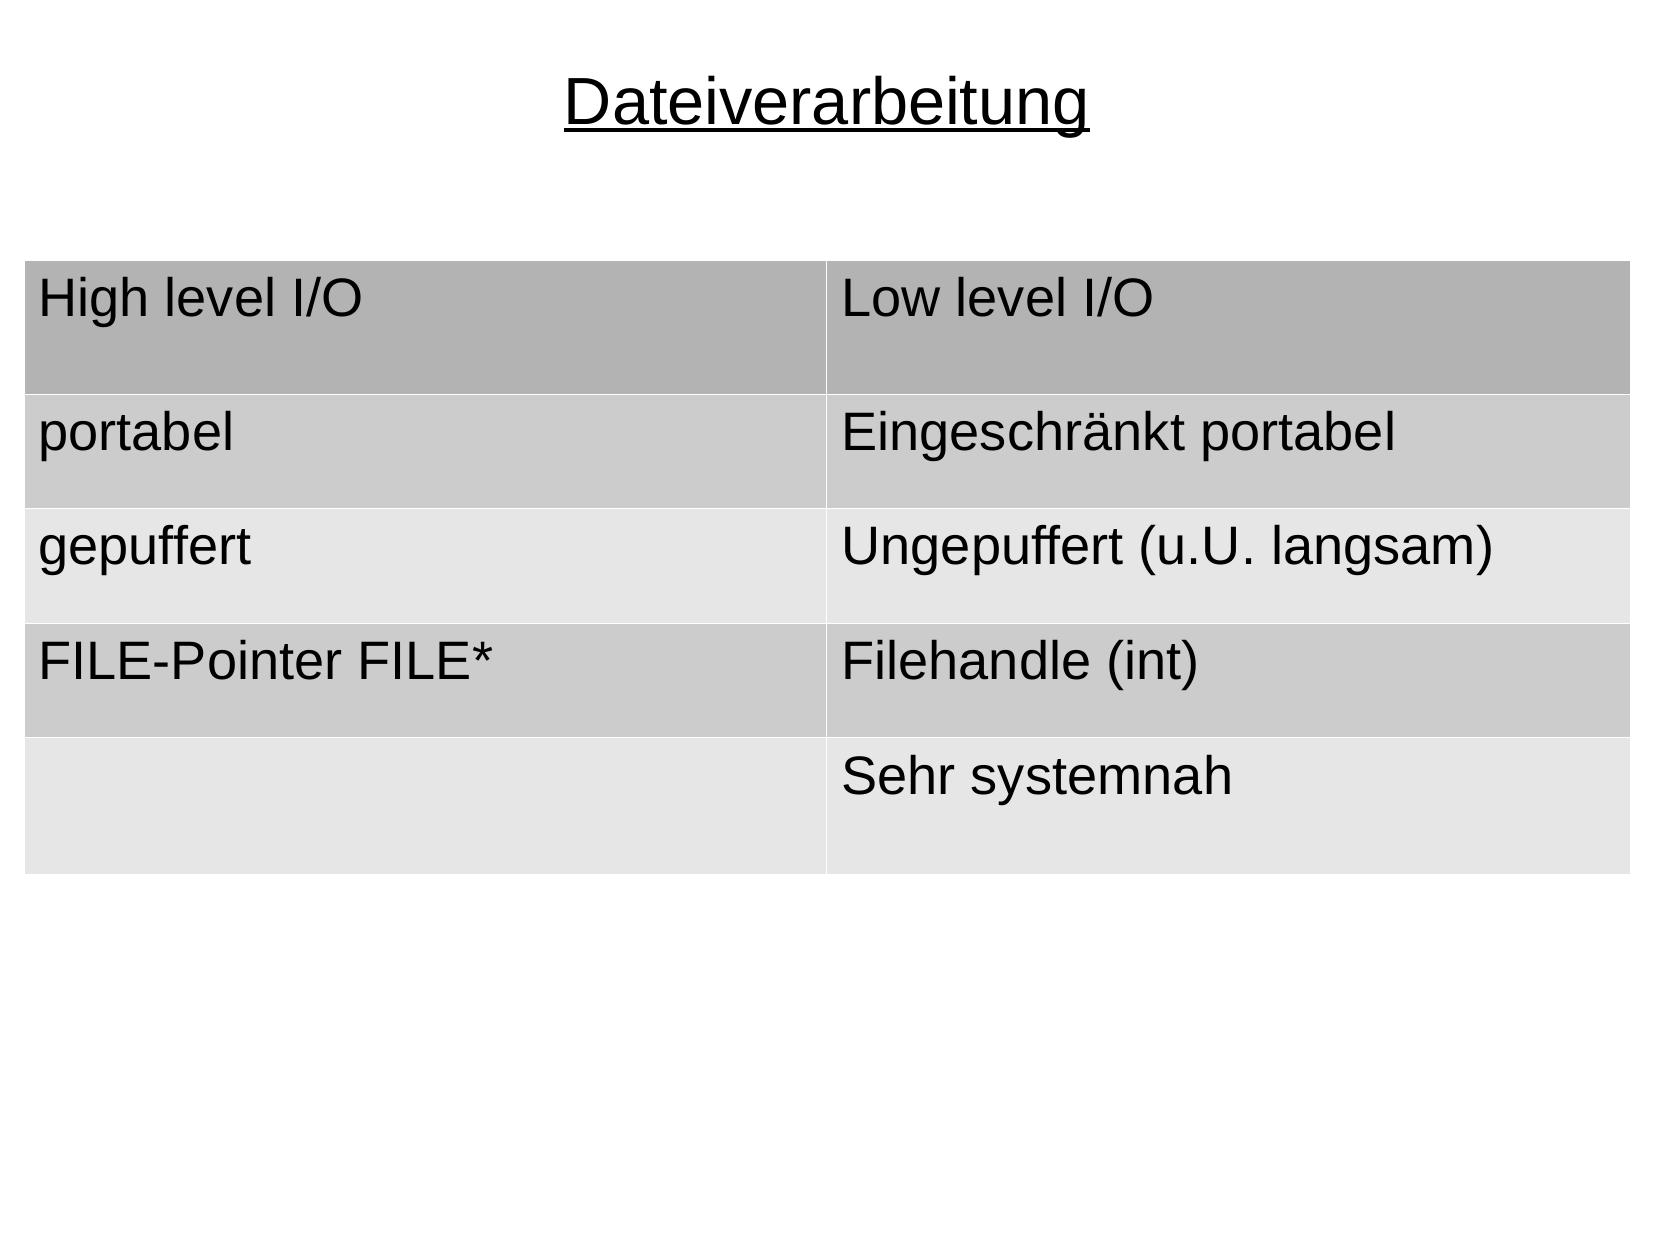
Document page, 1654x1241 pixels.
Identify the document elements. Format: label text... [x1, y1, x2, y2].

table_cell gepuffert [25, 509, 826, 623]
title Dateiverarbeitung [82, 49, 1571, 154]
table_header Low level I/O [827, 261, 1630, 394]
table_header High level I/O [25, 261, 826, 394]
table_cell [25, 738, 826, 874]
table_cell Filehandle (int) [827, 624, 1630, 737]
table_cell Ungepuffert (u.U. langsam) [827, 509, 1630, 623]
table_cell Sehr systemnah [827, 738, 1630, 874]
table_cell FILE-Pointer FILE* [25, 624, 826, 737]
table_cell Eingeschränkt portabel [827, 395, 1630, 508]
table_cell portabel [25, 395, 826, 508]
